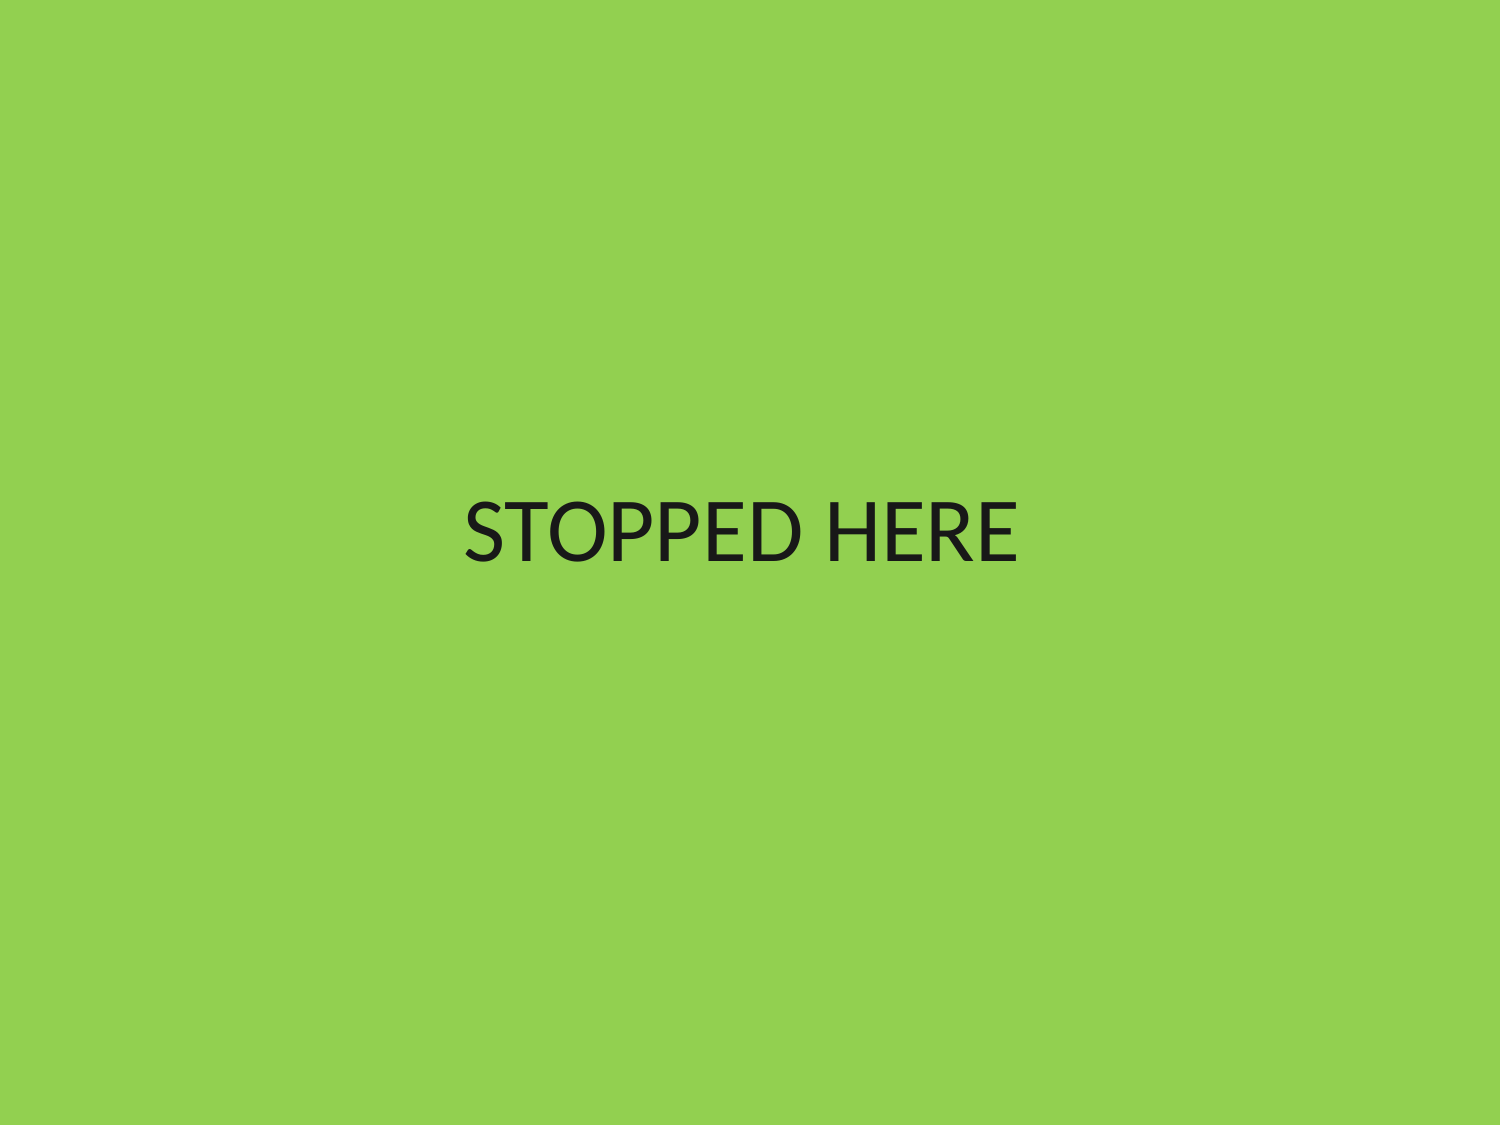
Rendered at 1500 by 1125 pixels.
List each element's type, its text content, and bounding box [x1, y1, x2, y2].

title STOPPED HERE [75, 412, 1411, 638]
